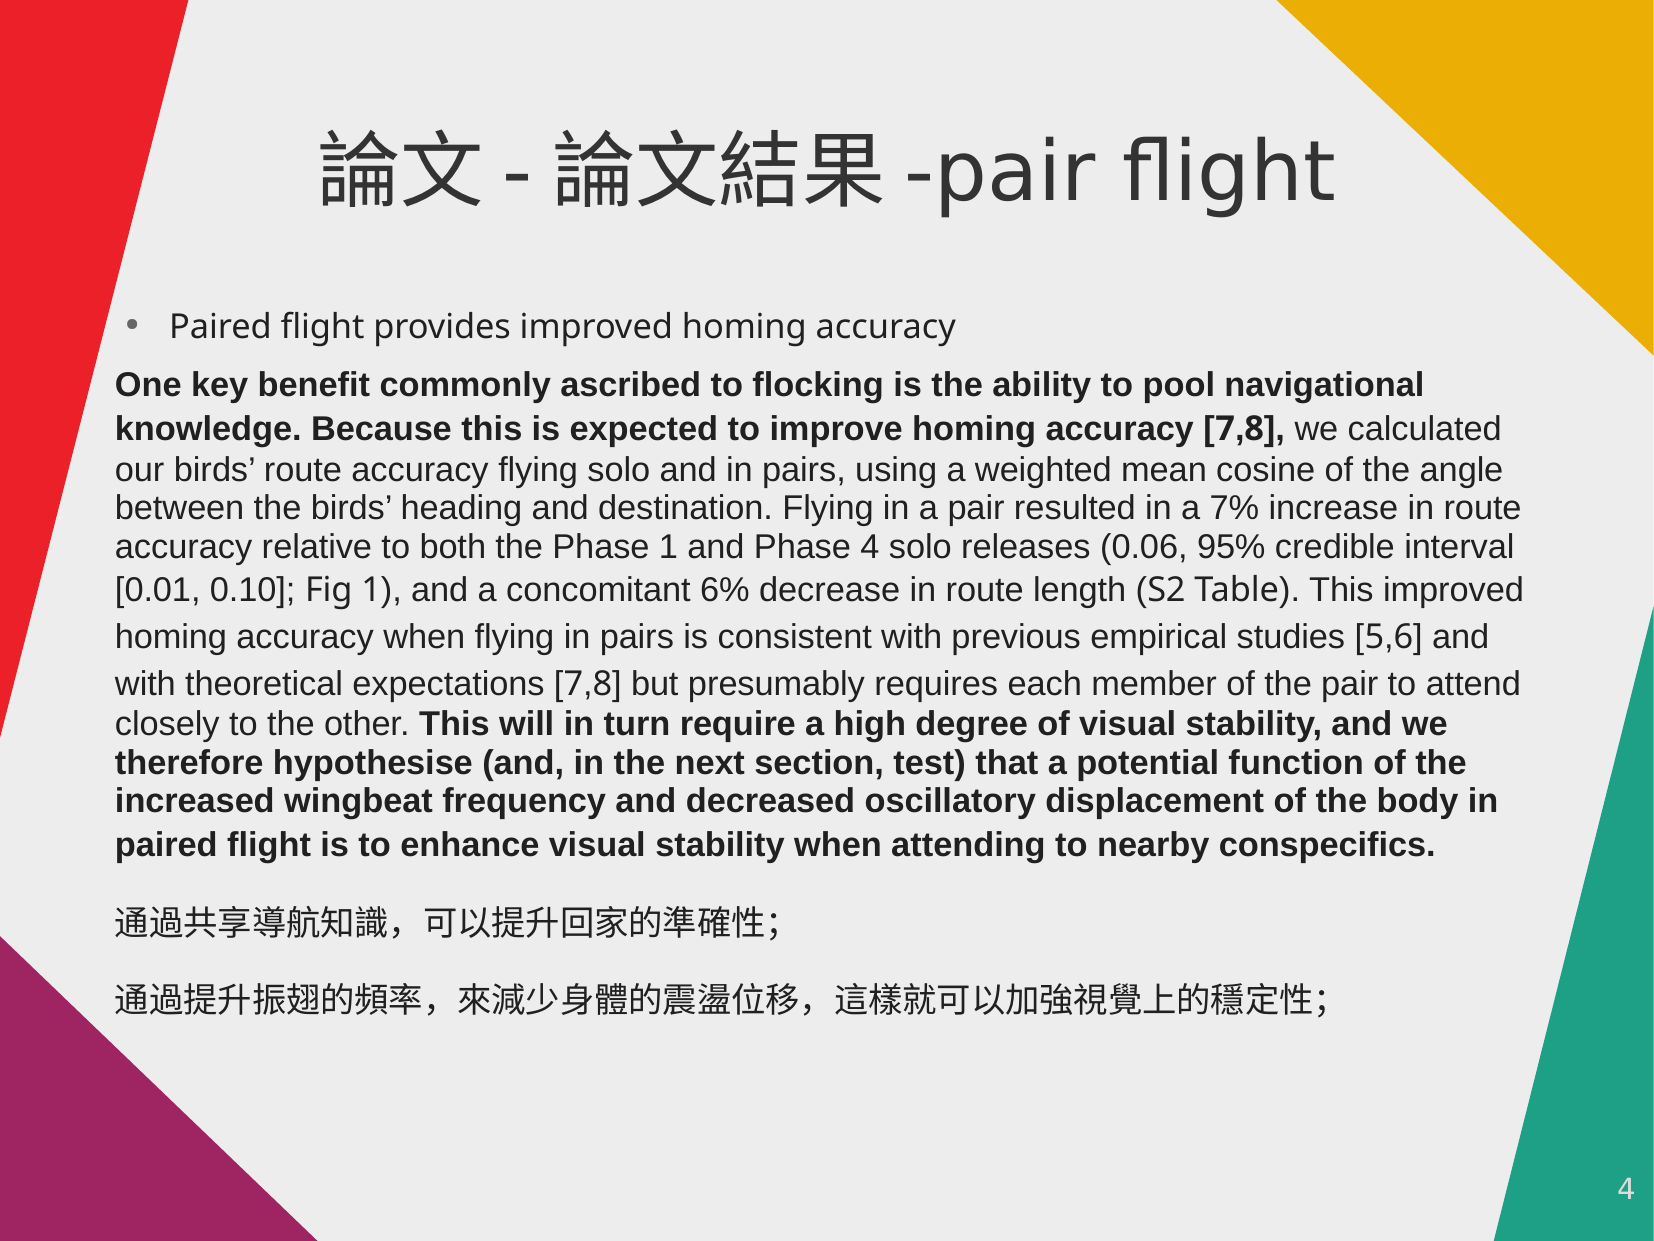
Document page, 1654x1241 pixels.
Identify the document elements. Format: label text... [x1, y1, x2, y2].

list Paired flight provides improved homing accuracy One key benefit commonly ascribed to flocking is the ability to pool navigational knowledge. Because this is expected to improve homing accuracy [7,8], we calculated our birds’ route accuracy flying solo and in pairs, using a weighted mean cosine of the angle between the birds’ heading and destination. Flying in a pair resulted in a 7% increase in route accuracy relative to both the Phase 1 and Phase 4 solo releases (0.06, 95% credible interval [0.01, 0.10]; Fig 1), and a concomitant 6% decrease in route length (S2 Table). This improved homing accuracy when flying in pairs is consistent with previous empirical studies [5,6] and with theoretical expectations [7,8] but presumably requires each member of the pair to attend closely to the other. This will in turn require a high degree of visual stability, and we therefore hypothesise (and, in the next section, test) that a potential function of the increased wingbeat frequency and decreased oscillatory displacement of the body in paired flight is to enhance visual stability when attending to nearby conspecifics. 通過共享導航知識，可以提升回家的準確性； 通過提升振翅的頻率，來減少身體的震盪位移，這樣就可以加強視覺上的穩定性； [114, 302, 1539, 1033]
title 論文-論文結果-pair flight [114, 73, 1539, 271]
